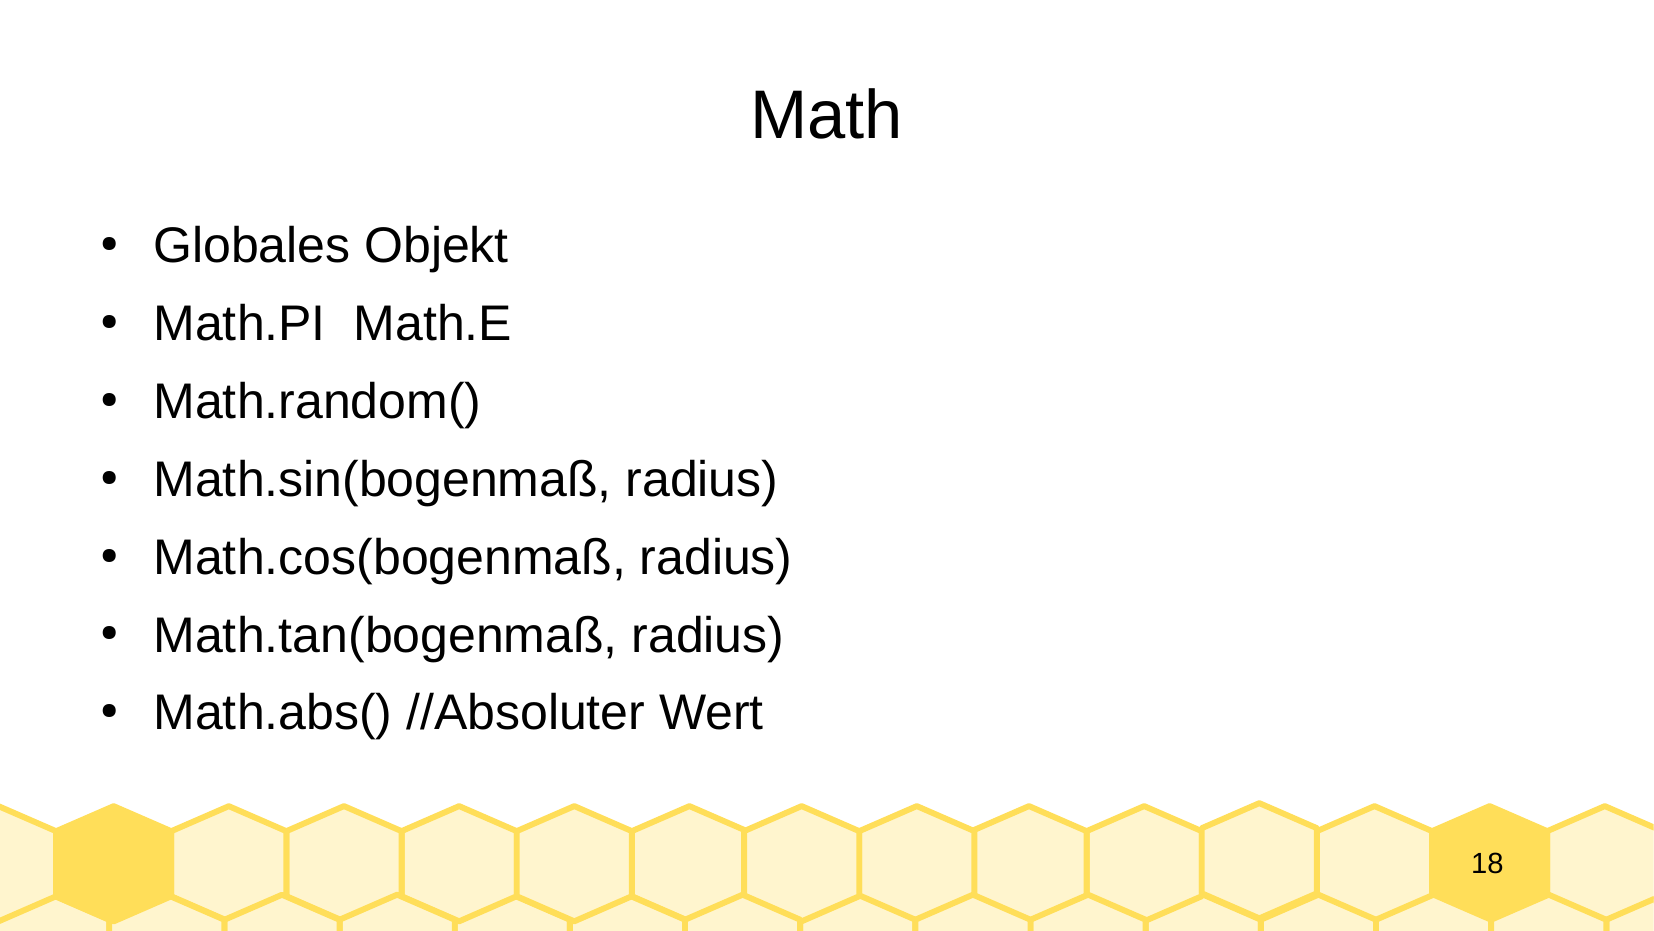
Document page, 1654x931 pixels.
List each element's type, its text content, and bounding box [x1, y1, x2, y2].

list Globales Objekt Math.PI Math.E Math.random() Math.sin(bogenmaß, radius) Math.cos(bogenmaß, radius) Math.tan(bogenmaß, radius) Math.abs() //Absoluter Wert [82, 217, 1571, 758]
title Math [82, 37, 1571, 193]
